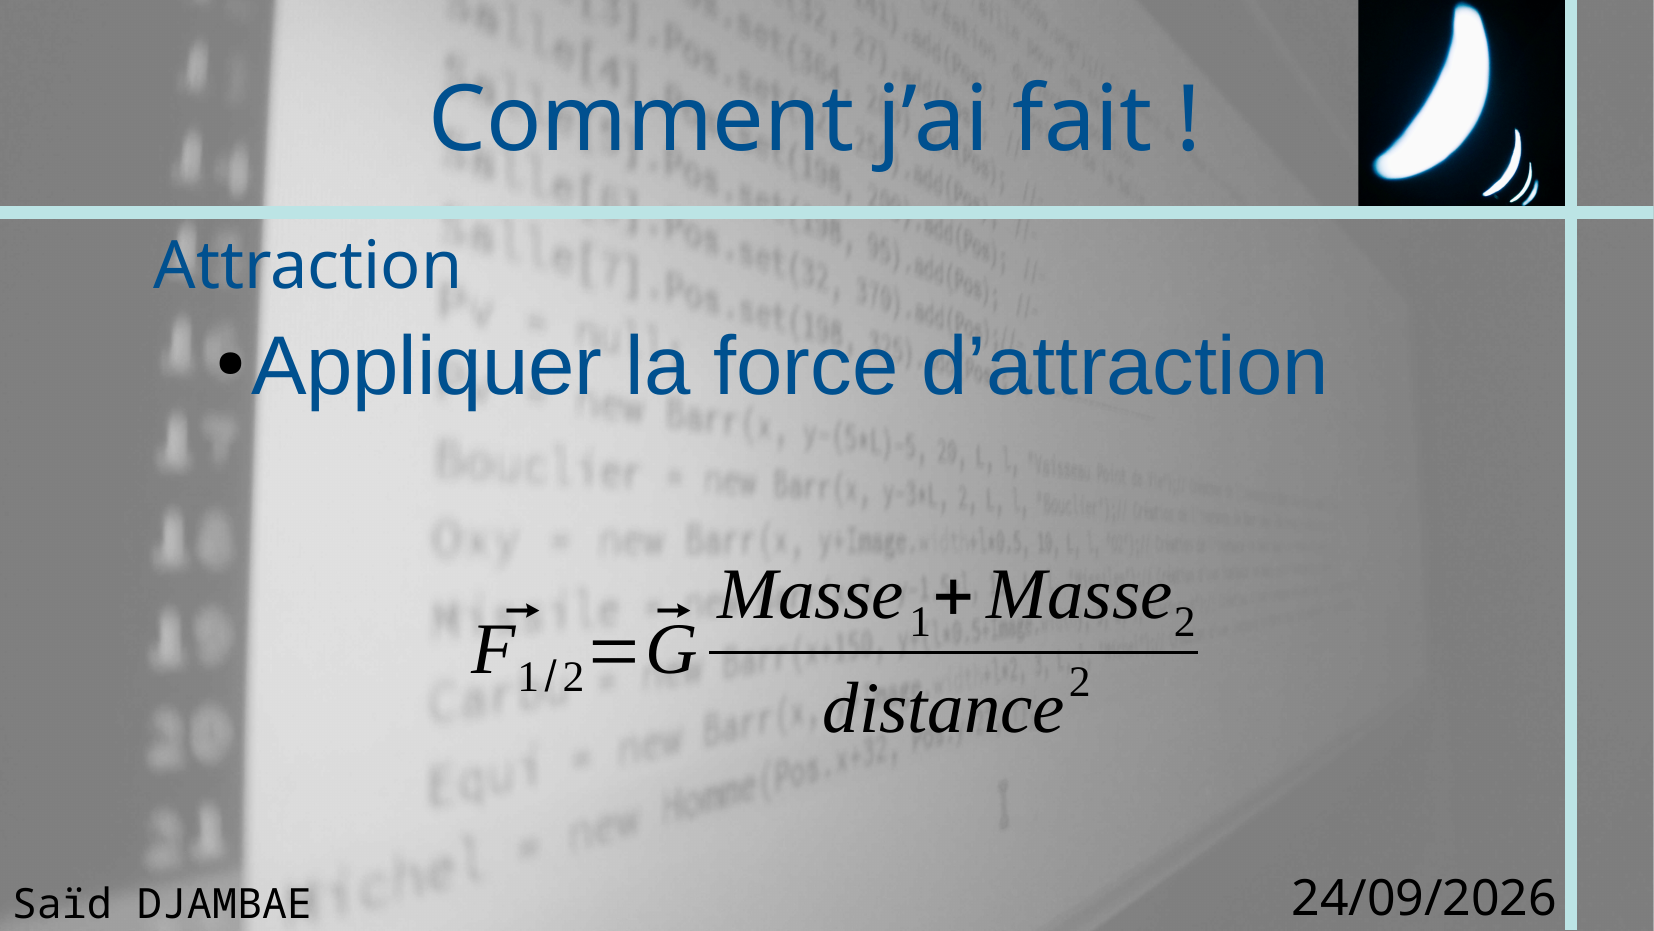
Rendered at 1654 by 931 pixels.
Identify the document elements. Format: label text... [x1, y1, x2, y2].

title Comment j’ai fait ! [82, 37, 1571, 193]
list Attraction [82, 217, 1571, 390]
text_box Appliquer la force d’attraction [200, 311, 1441, 473]
chart [448, 555, 1221, 748]
picture [0, 0, 1565, 206]
picture [0, 219, 1654, 931]
picture [1577, 0, 1654, 206]
